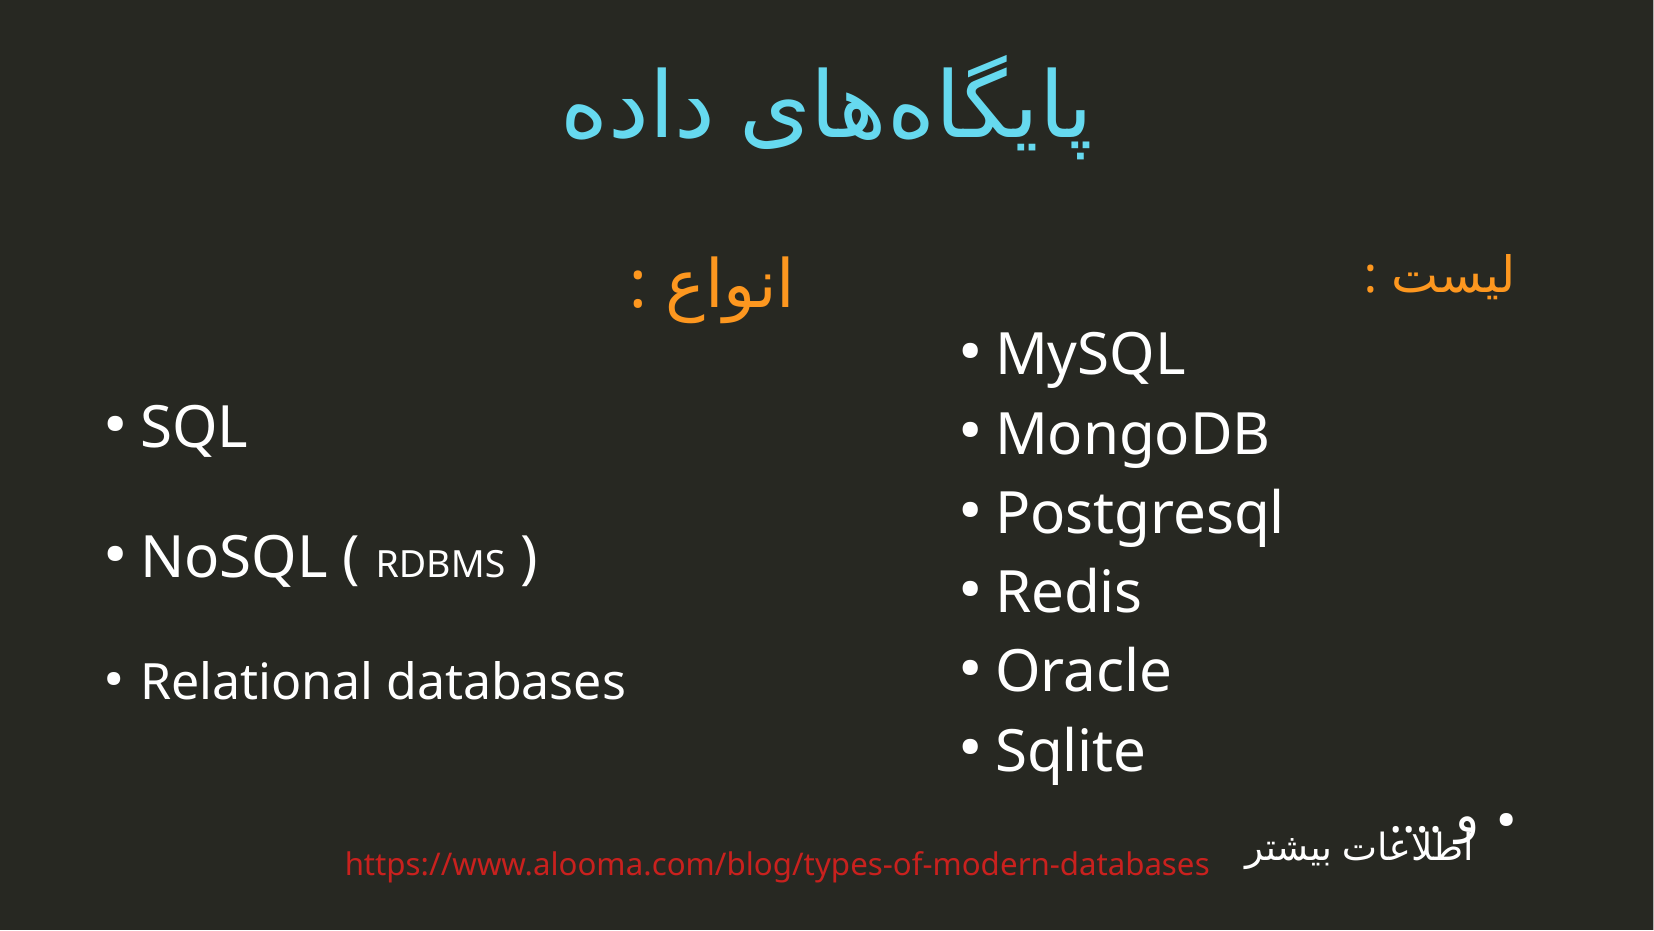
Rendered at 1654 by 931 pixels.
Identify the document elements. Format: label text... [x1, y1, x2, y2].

text_box انواع : SQL NoSQL ( RDBMS ) Relational databases [90, 240, 811, 672]
text_box https://www.alooma.com/blog/types-of-modern-databases [330, 834, 1231, 916]
title پایگاه‌های داده [82, 37, 1571, 193]
text_box لیست : MySQL MongoDB Postgresql Redis Oracle Sqlite و …. [945, 240, 1531, 777]
text_box اطلاعات بیشتر [1230, 819, 1501, 910]
